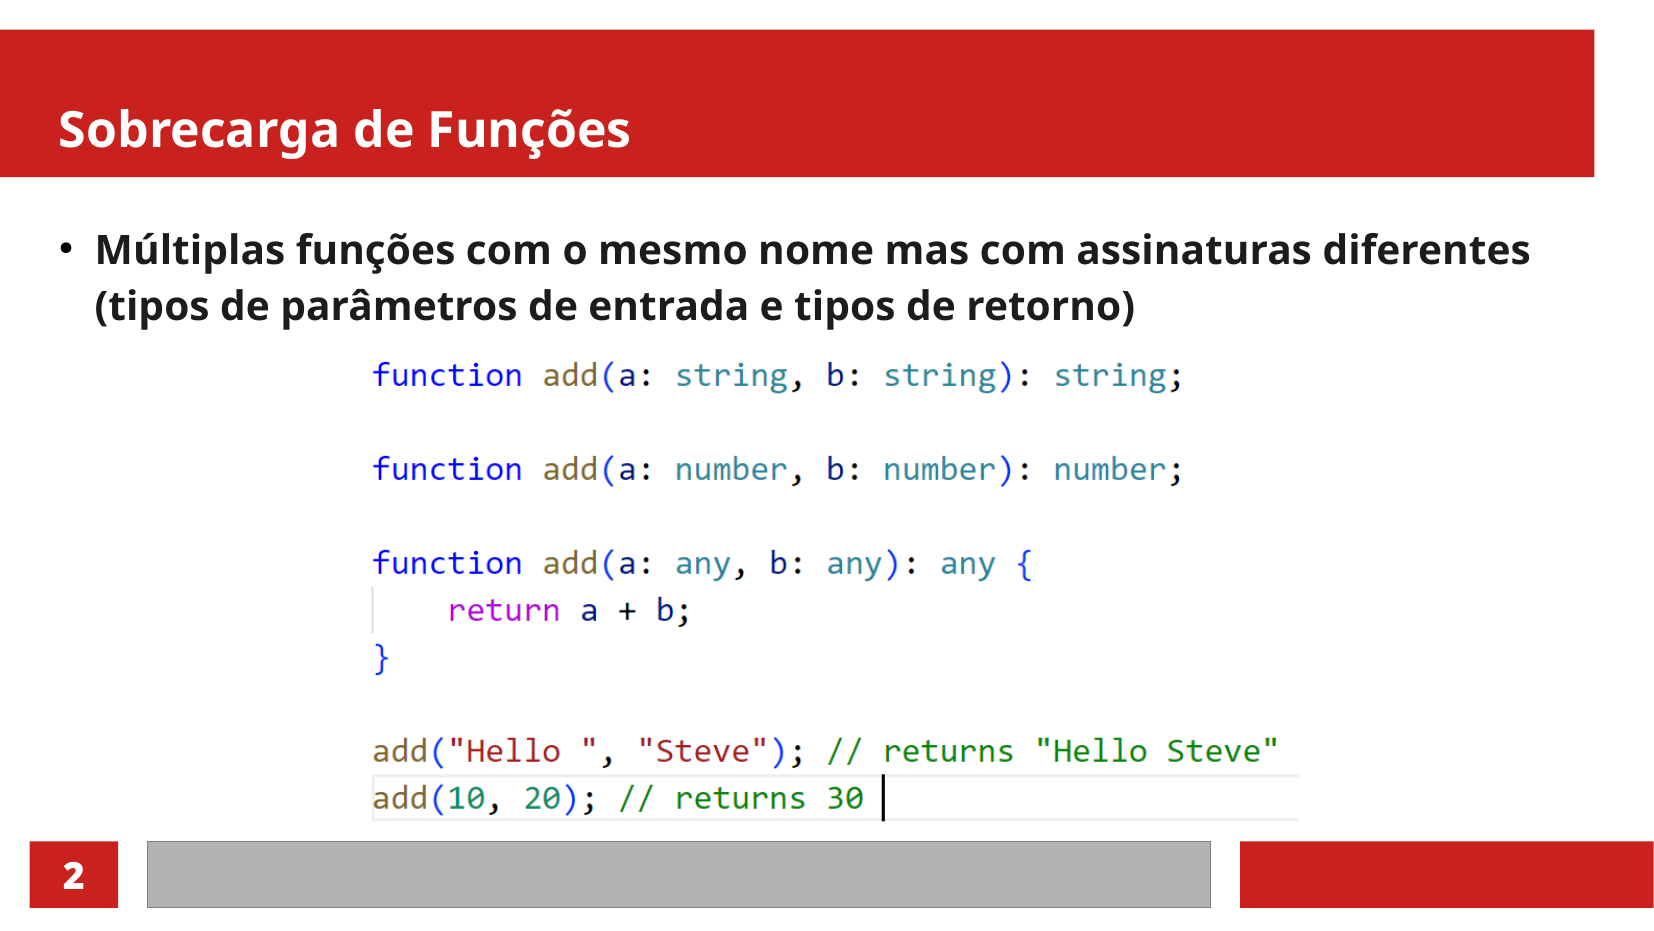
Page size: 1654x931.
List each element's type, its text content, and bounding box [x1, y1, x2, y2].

title Sobrecarga de Funções [59, 44, 1595, 163]
list Múltiplas funções com o mesmo nome mas com assinaturas diferentes (tipos de parâmetros de entrada e tipos de retorno) [59, 221, 1565, 798]
picture [355, 340, 1299, 838]
